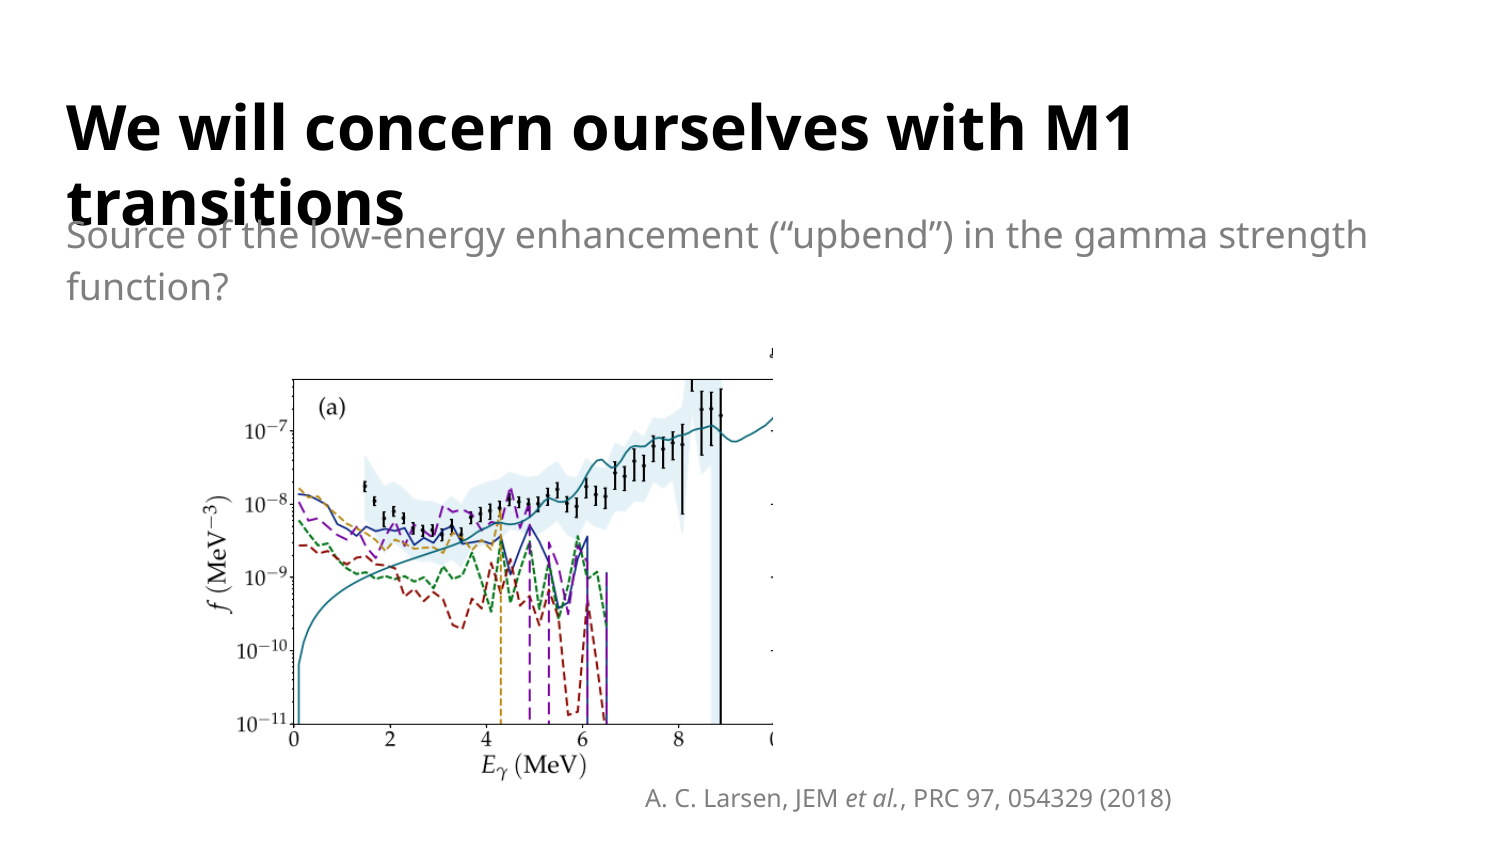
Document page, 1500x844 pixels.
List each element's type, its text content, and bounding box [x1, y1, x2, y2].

title We will concern ourselves with M1 transitions [51, 72, 1449, 176]
list A. C. Larsen, JEM et al., PRC 97, 054329 (2018) [630, 763, 1200, 844]
picture [180, 348, 773, 790]
list Source of the low-energy enhancement (“upbend”) in the gamma strength function? [51, 189, 1449, 750]
